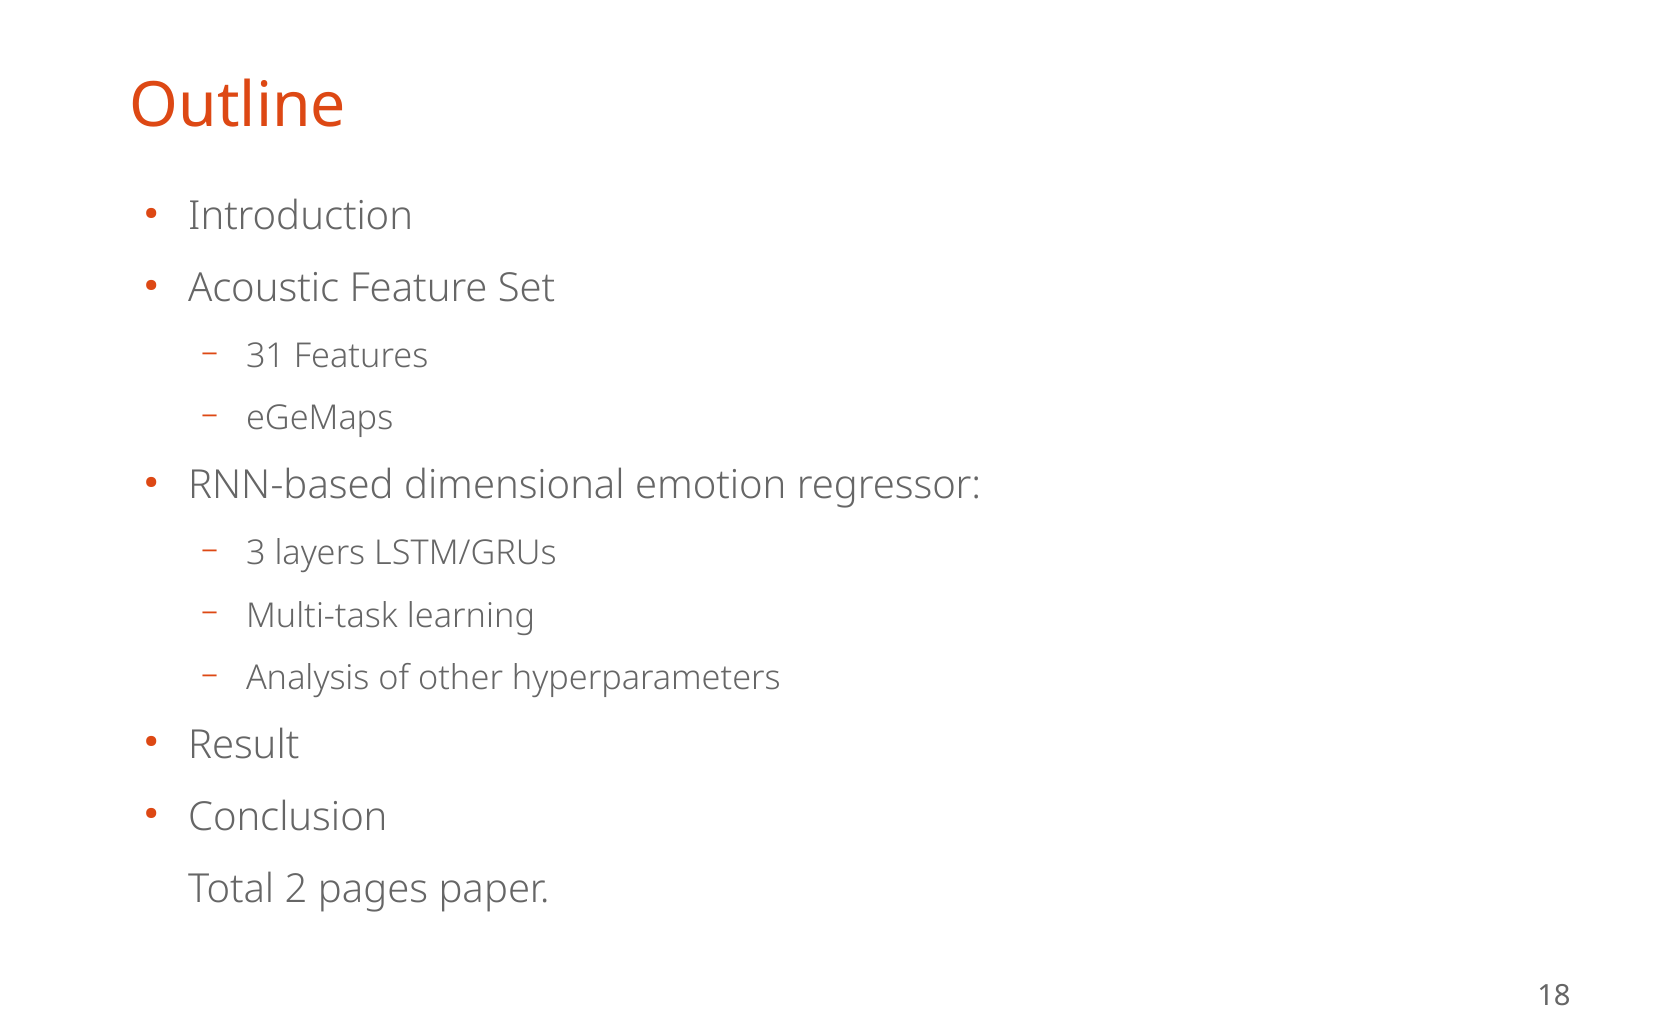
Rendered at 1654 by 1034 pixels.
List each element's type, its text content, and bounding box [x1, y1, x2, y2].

title Outline [129, 49, 1518, 155]
list Introduction Acoustic Feature Set 31 Features eGeMaps RNN-based dimensional emotion regressor: 3 layers LSTM/GRUs Multi-task learning Analysis of other hyperparameters Result Conclusion Total 2 pages paper. [129, 186, 1518, 916]
